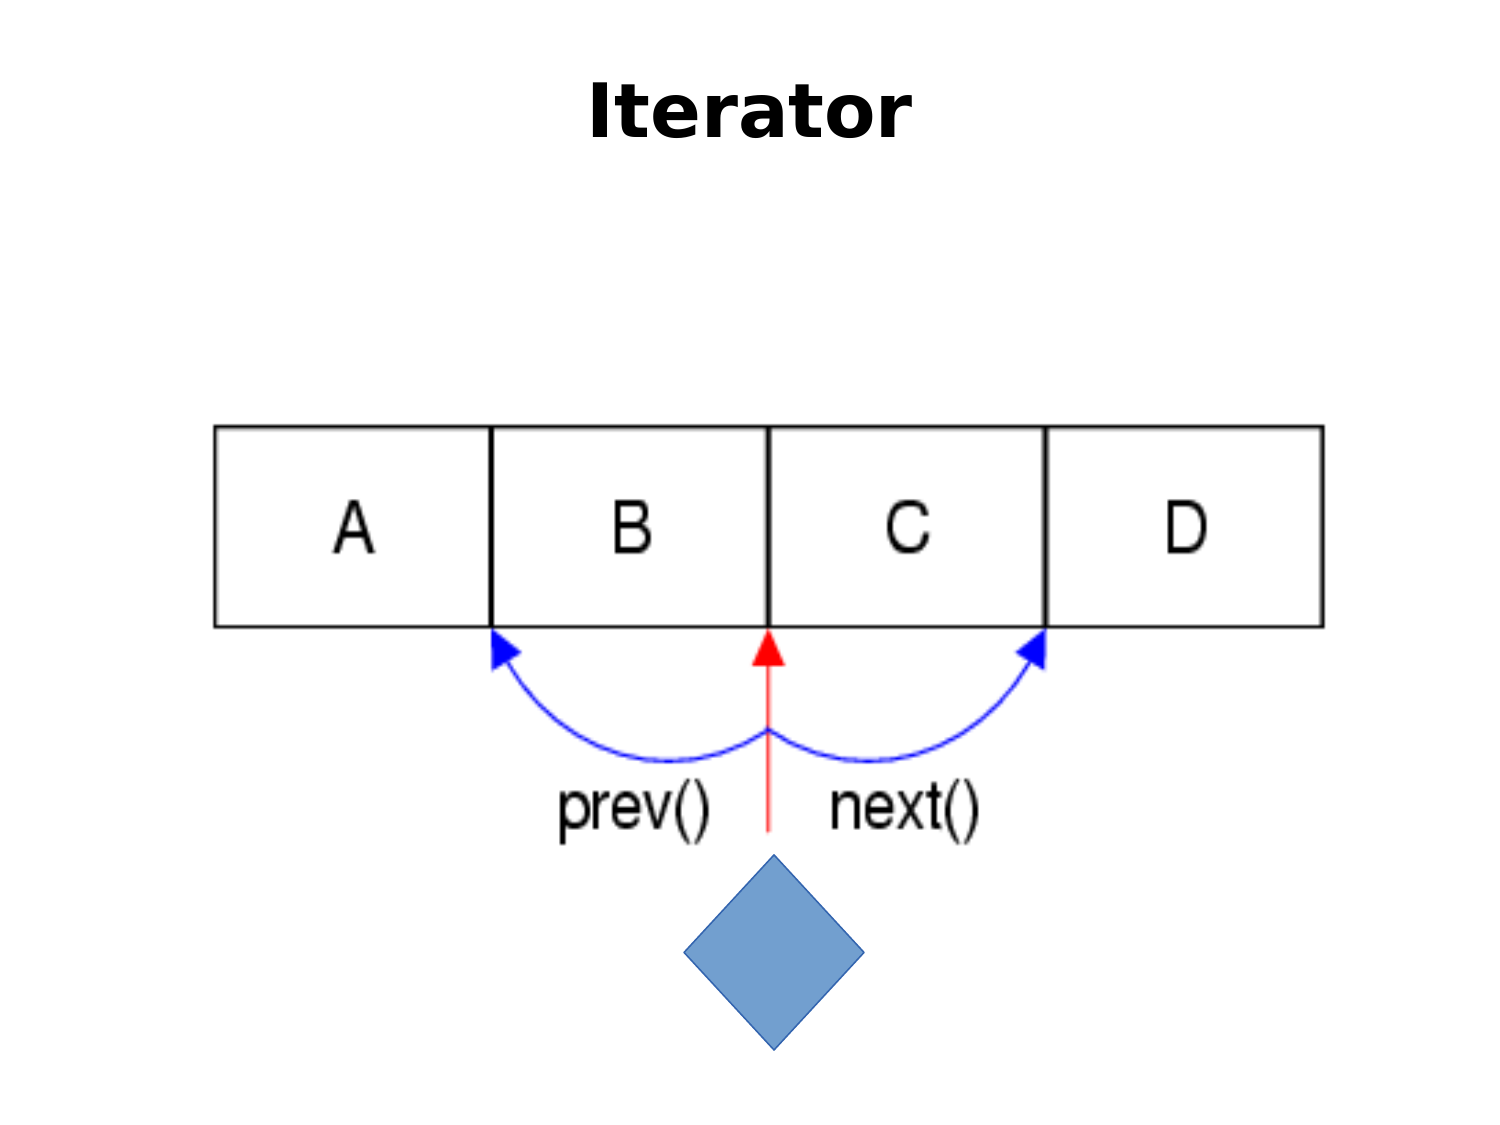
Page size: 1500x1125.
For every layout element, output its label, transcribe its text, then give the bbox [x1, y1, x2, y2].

title Iterator [75, 44, 1425, 177]
picture [195, 404, 1342, 855]
text_box [684, 854, 865, 1051]
